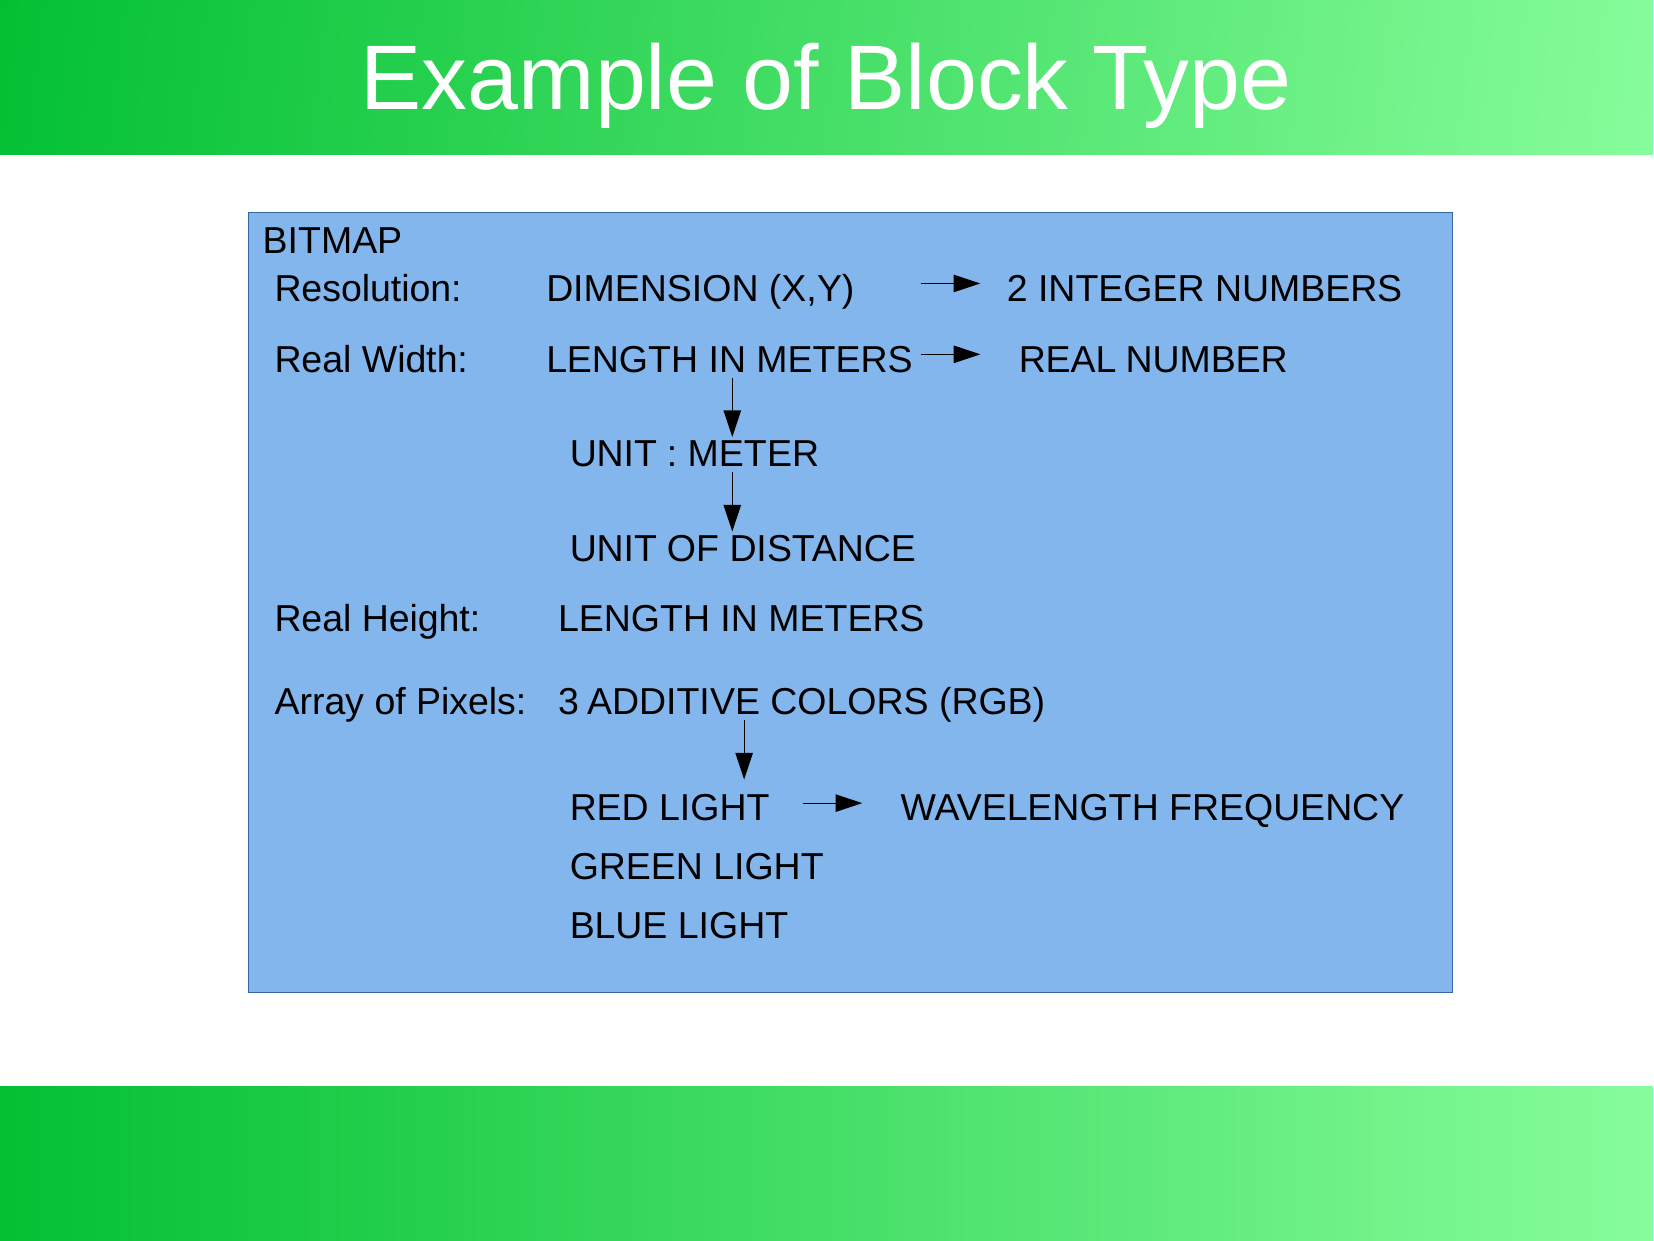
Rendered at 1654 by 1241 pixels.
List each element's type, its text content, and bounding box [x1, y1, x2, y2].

text_box Array of Pixels: [259, 673, 543, 733]
text_box UNIT OF DISTANCE [555, 519, 1087, 579]
text_box GREEN LIGHT [555, 838, 1087, 898]
text_box Resolution: [259, 259, 531, 319]
text_box [248, 212, 1453, 993]
title Example of Block Type [82, 25, 1571, 130]
text_box REAL NUMBER [1003, 330, 1312, 390]
text_box 3 ADDITIVE COLORS (RGB) [543, 673, 1123, 733]
text_box LENGTH IN METERS [543, 590, 945, 650]
text_box DIMENSION (X,Y) [531, 259, 934, 319]
text_box RED LIGHT [555, 779, 792, 838]
text_box WAVELENGTH FREQUENCY [885, 779, 1430, 839]
text_box UNIT : METER [555, 425, 910, 485]
text_box Real Width: [259, 330, 508, 390]
text_box LENGTH IN METERS [531, 330, 934, 430]
text_box BLUE LIGHT [555, 898, 1087, 957]
text_box 2 INTEGER NUMBERS [992, 259, 1430, 317]
text_box BITMAP [248, 212, 461, 272]
text_box Real Height: [259, 590, 508, 650]
